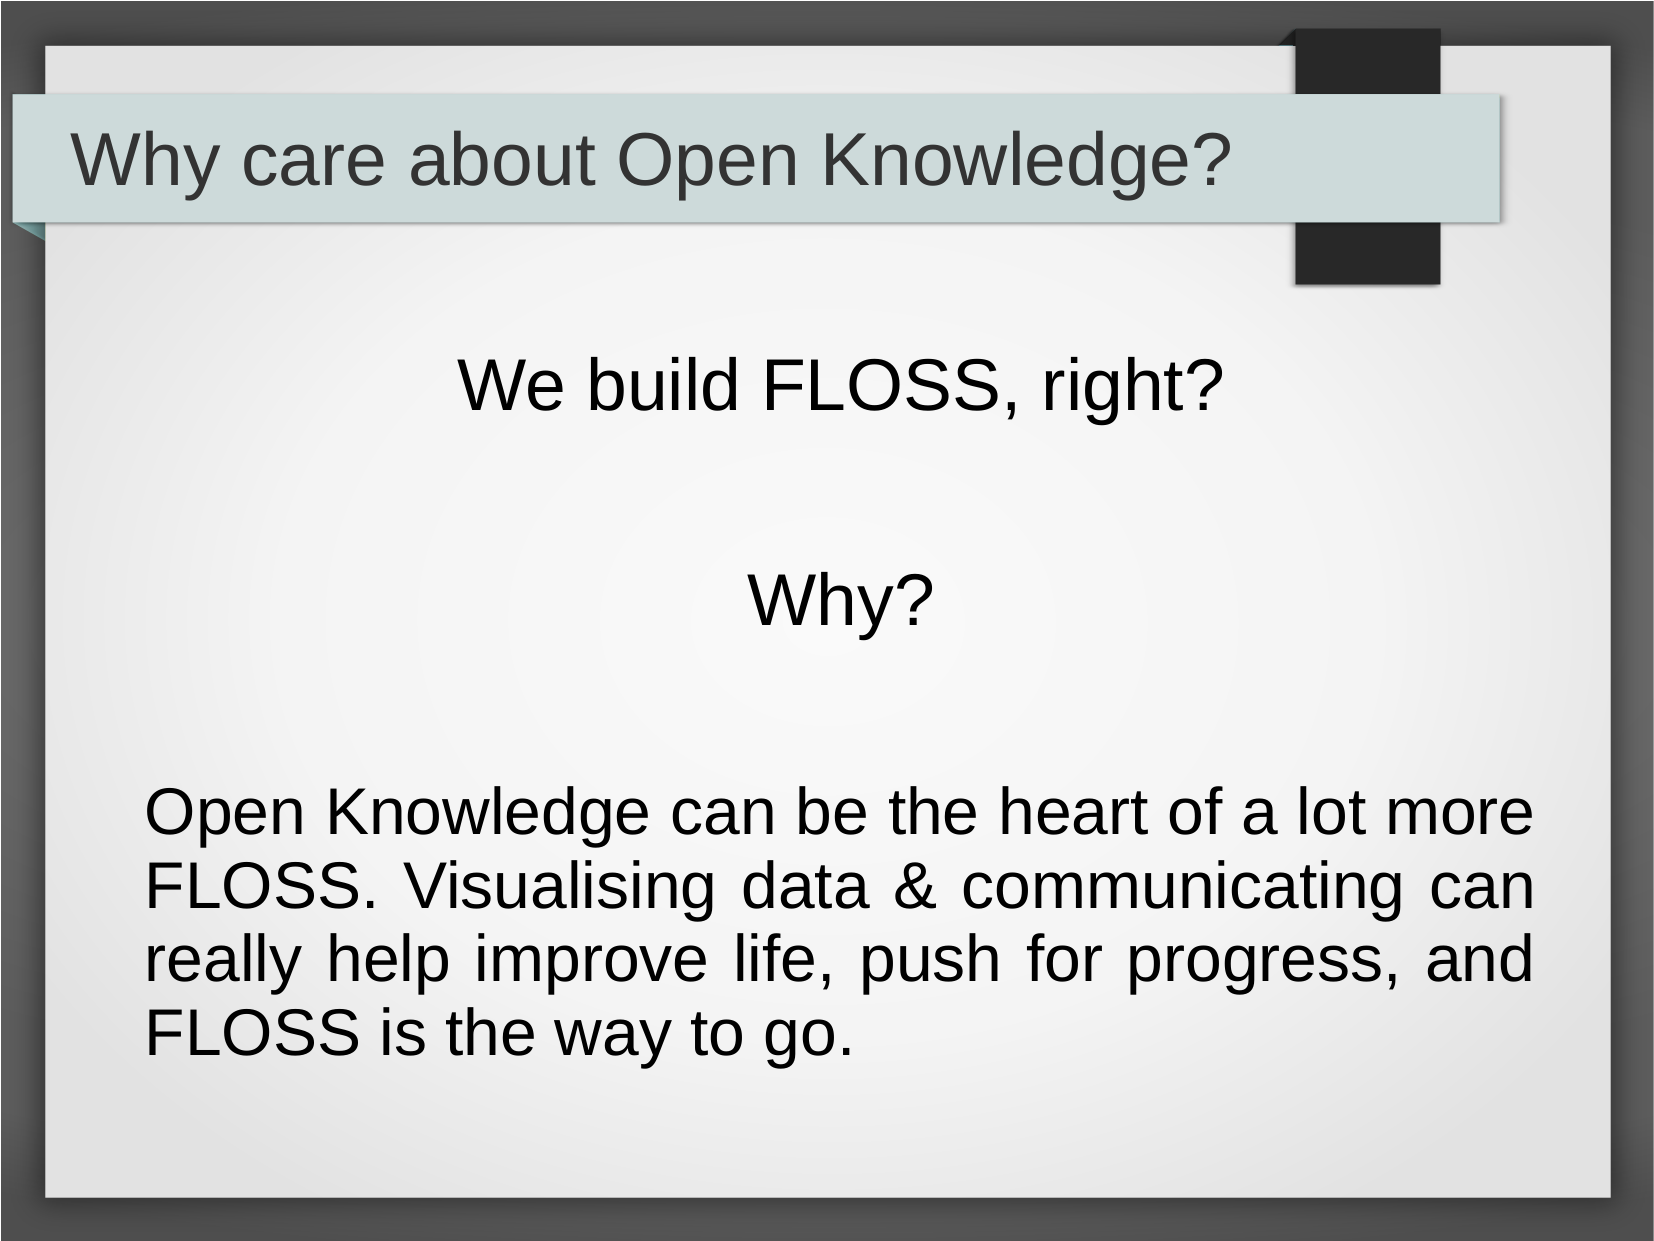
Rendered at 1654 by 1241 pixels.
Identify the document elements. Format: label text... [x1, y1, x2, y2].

picture [1, 1, 1654, 1241]
title Why care about Open Knowledge? [70, 106, 1264, 213]
list We build FLOSS, right? Why? Open Knowledge can be the heart of a lot more FLOSS. Visualising data & communicating can really help improve life, push for progress, and FLOSS is the way to go. [82, 343, 1538, 1146]
